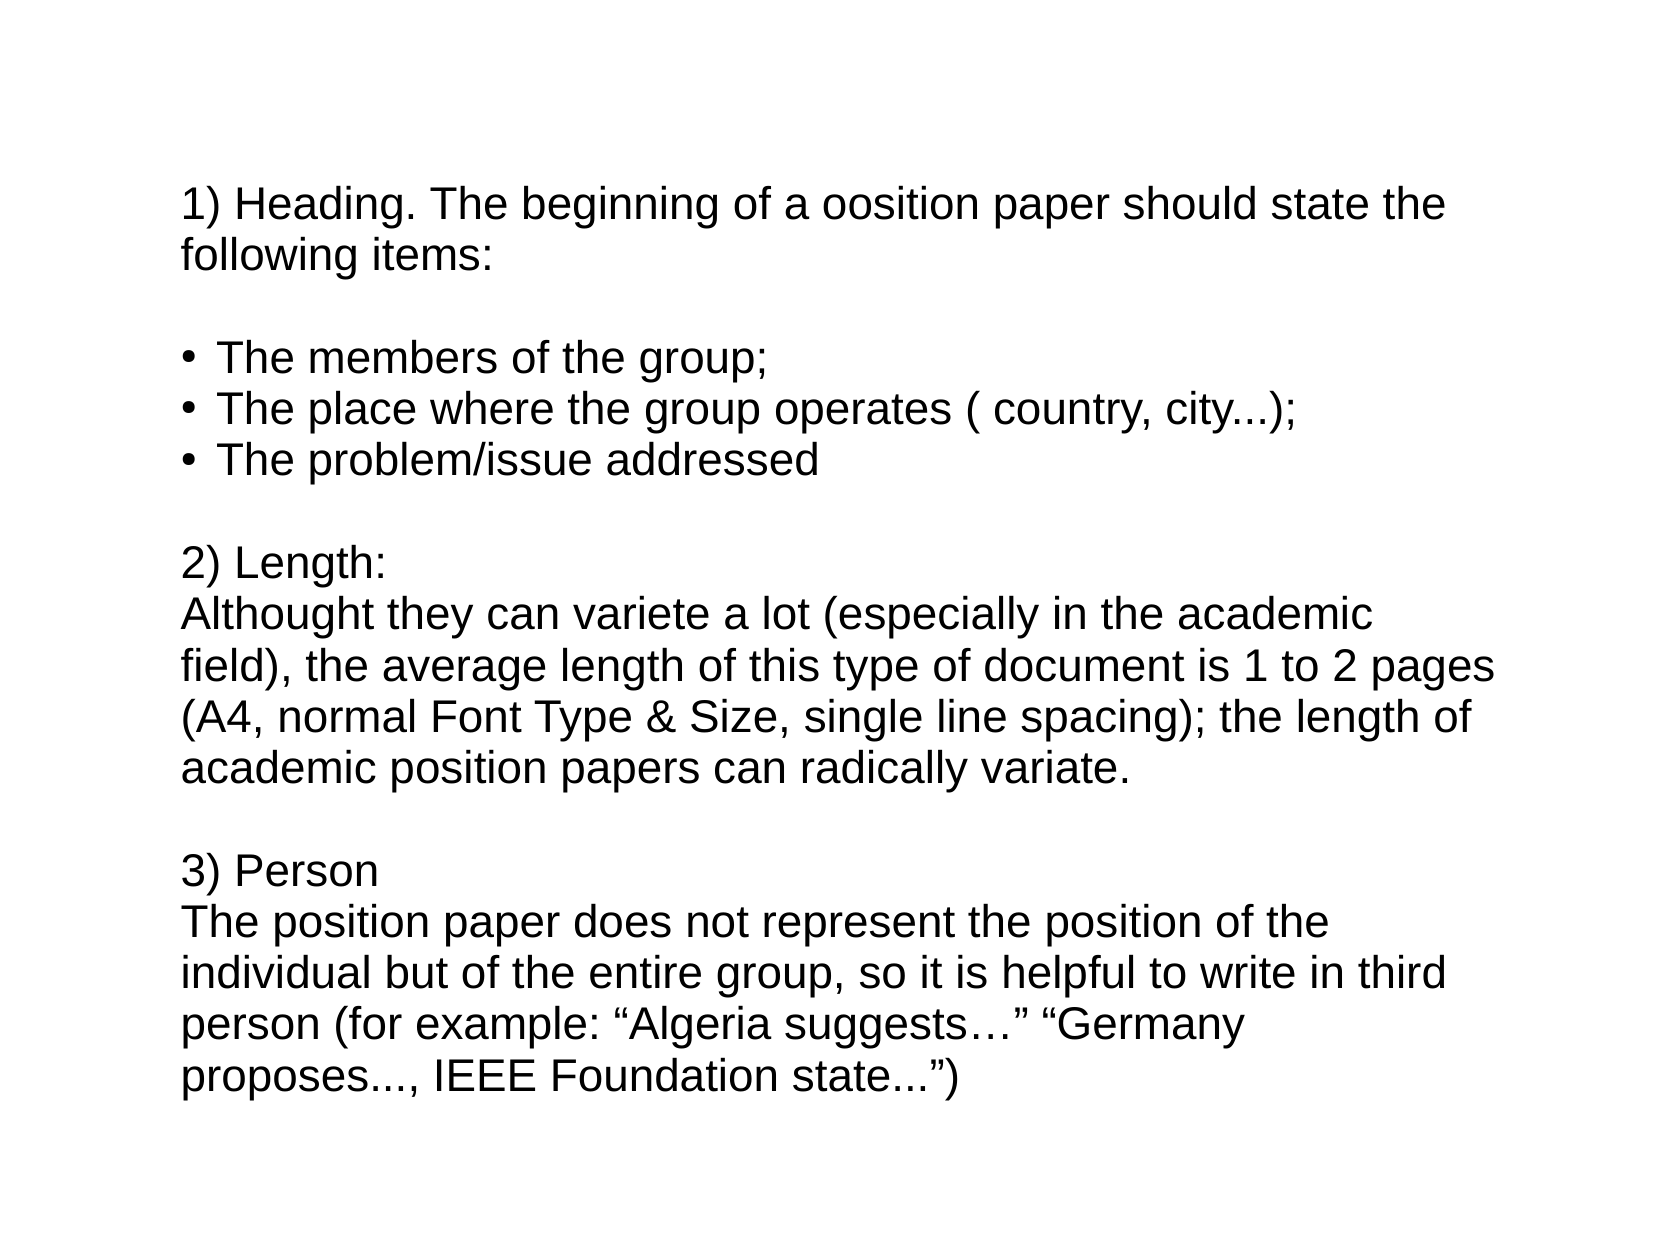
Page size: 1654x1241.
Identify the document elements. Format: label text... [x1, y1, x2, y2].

text_box 1) Heading. The beginning of a oosition paper should state the following items: The members of the group; The place where the group operates ( country, city...); The problem/issue addressed 2) Length: Althought they can variete a lot (especially in the academic field), the average length of this type of document is 1 to 2 pages (A4, normal Font Type & Size, single line spacing); the length of academic position papers can radically variate. 3) Person The position paper does not represent the position of the individual but of the entire group, so it is helpful to write in third person (for example: “Algeria suggests…” “Germany proposes..., IEEE Foundation state...”) [165, 170, 1513, 1193]
